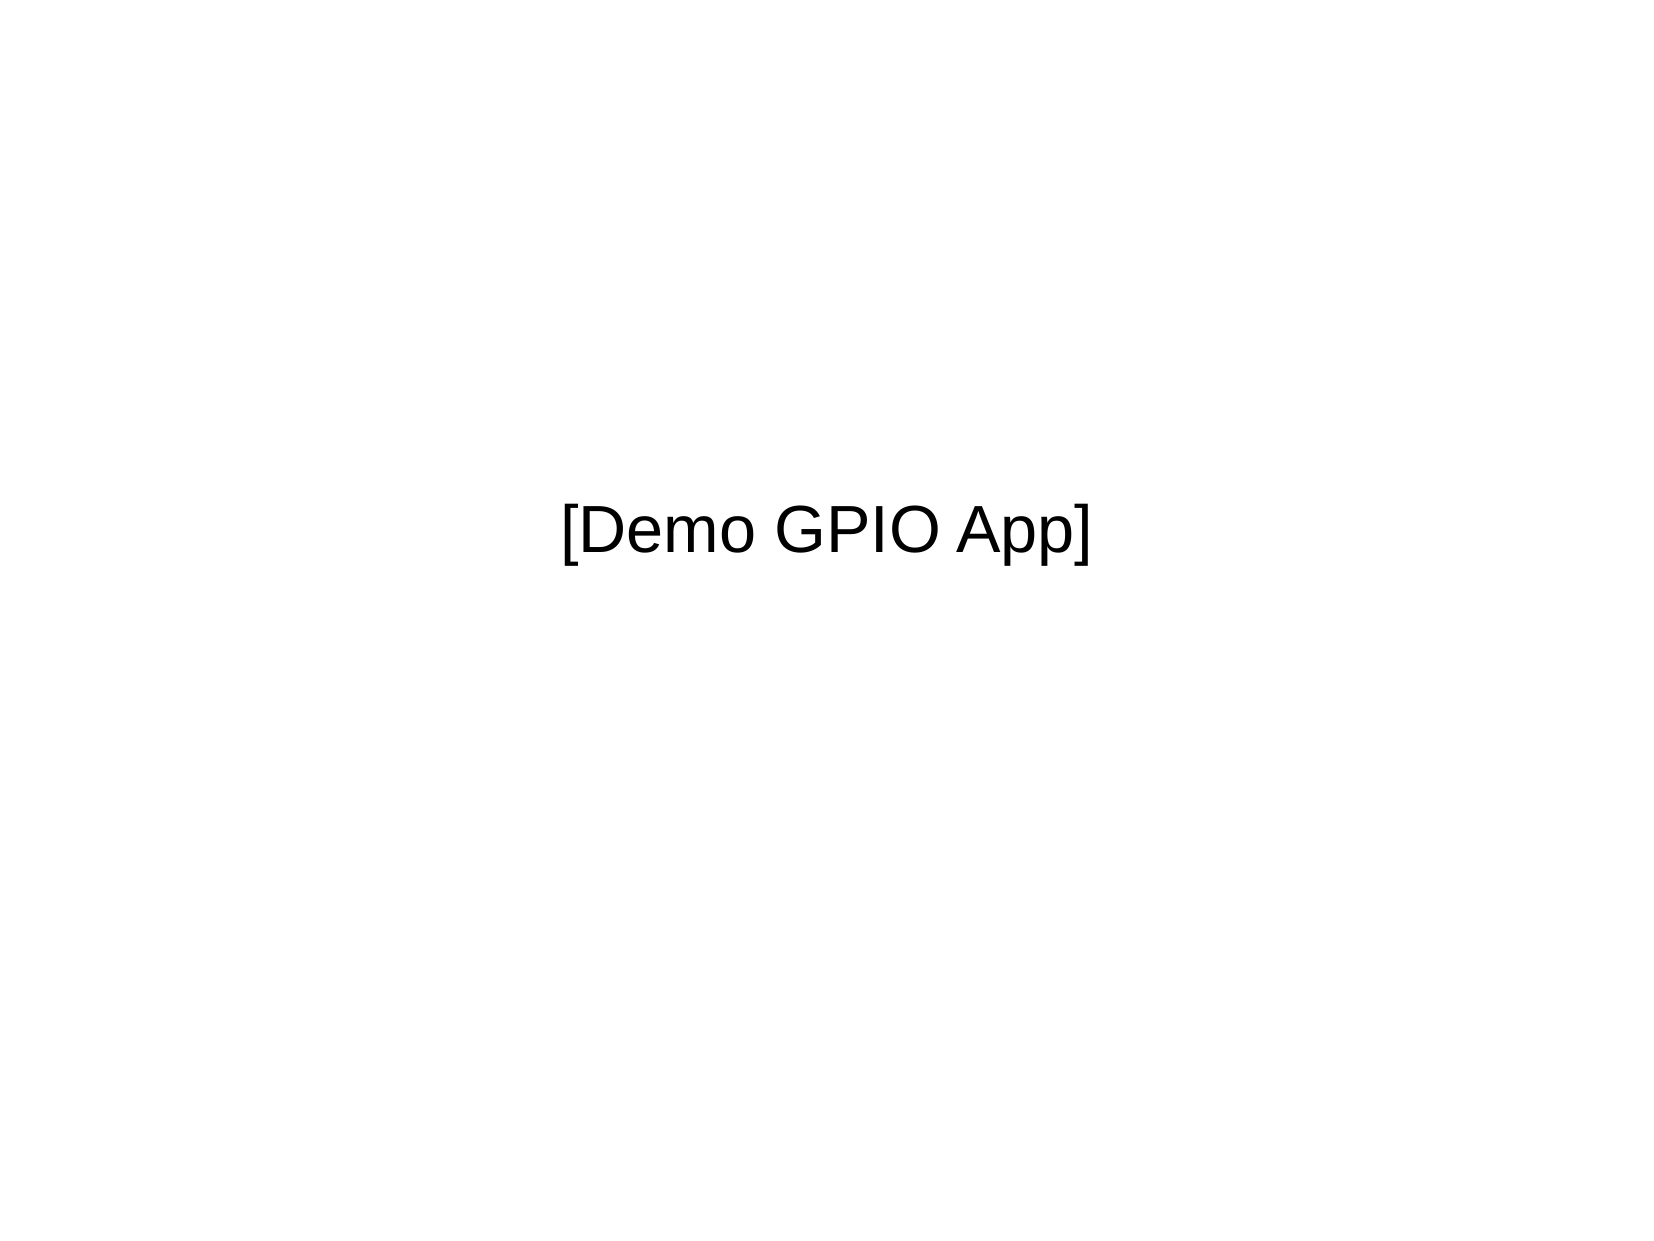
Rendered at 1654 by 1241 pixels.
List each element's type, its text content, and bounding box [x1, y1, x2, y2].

subtitle [Demo GPIO App] [82, 49, 1571, 1010]
